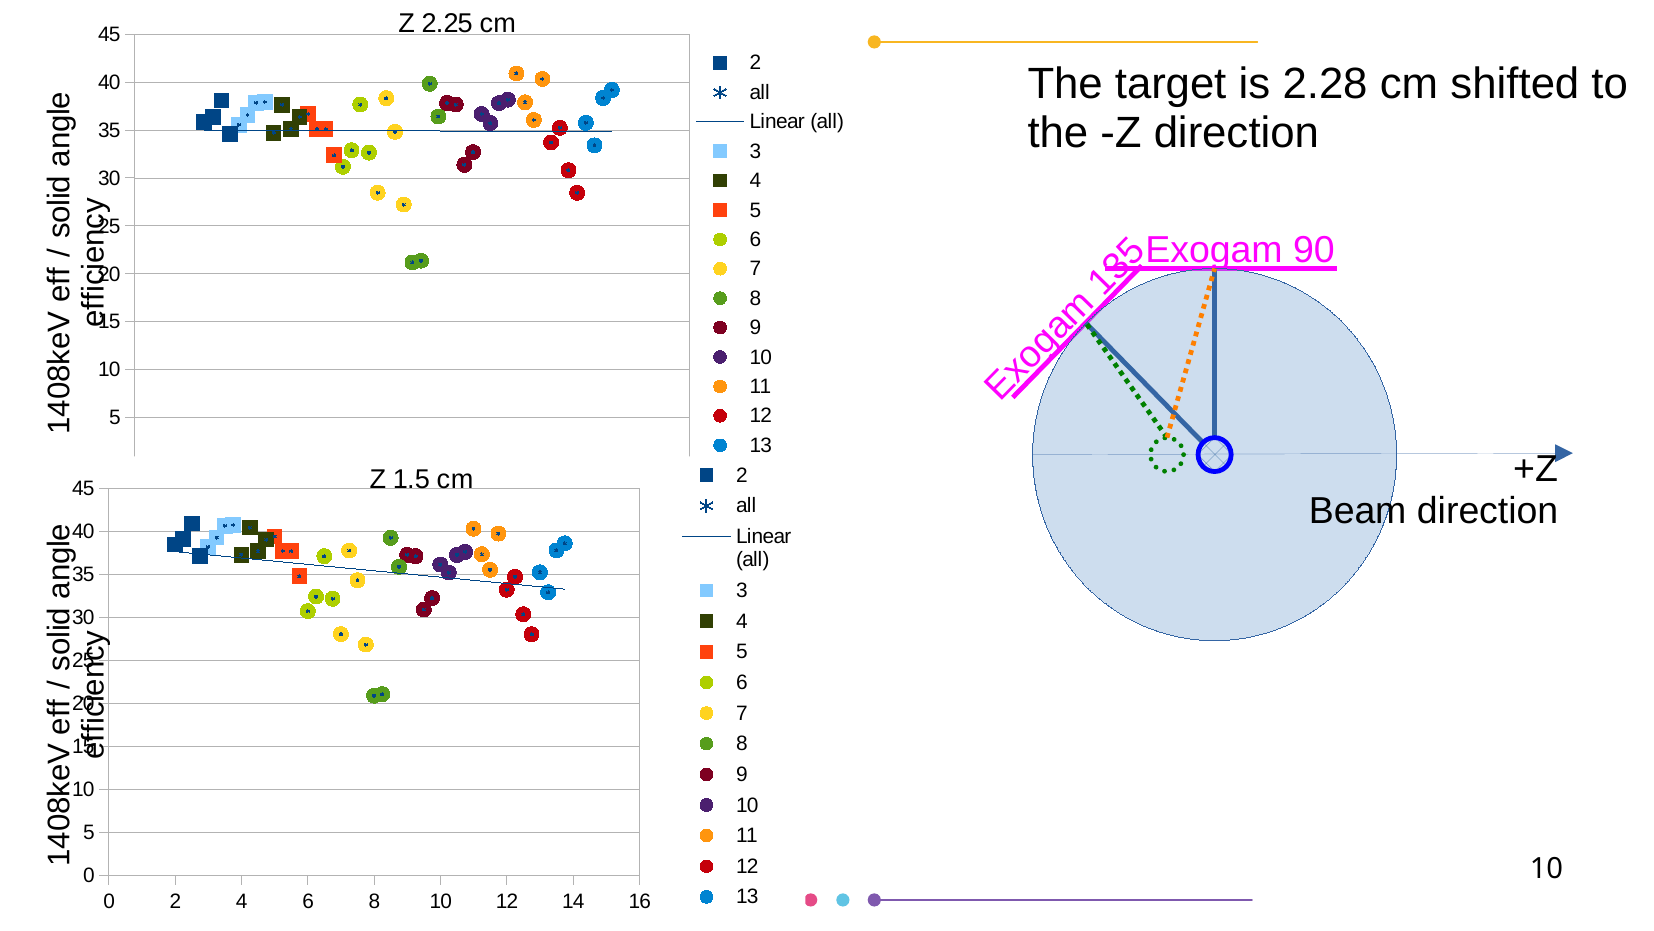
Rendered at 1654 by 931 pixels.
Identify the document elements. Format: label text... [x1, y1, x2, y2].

chart [31, 0, 863, 931]
text_box The target is 2.28 cm shifted to the -Z direction [1012, 51, 1651, 338]
text_box [1032, 338, 1397, 641]
